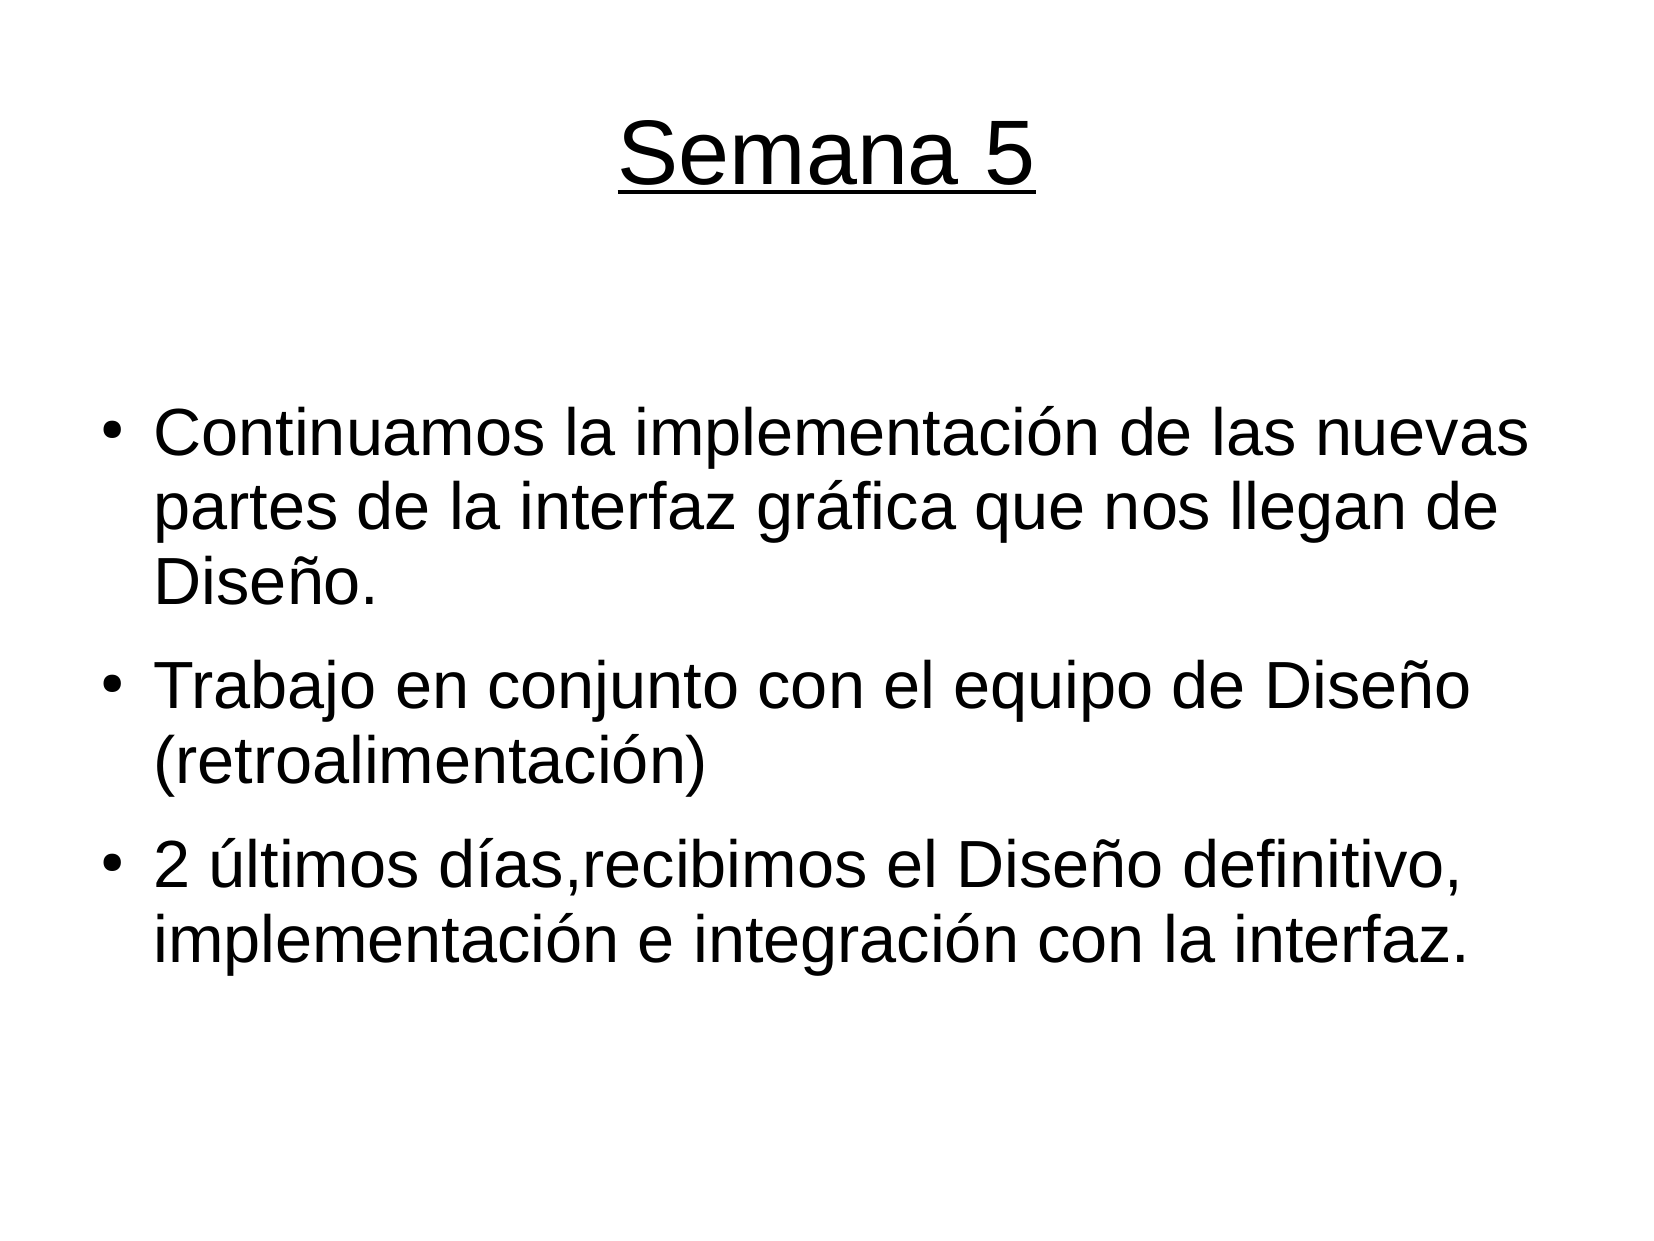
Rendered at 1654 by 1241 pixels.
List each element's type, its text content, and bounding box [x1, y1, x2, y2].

title Semana 5 [82, 49, 1571, 257]
list Continuamos la implementación de las nuevas partes de la interfaz gráfica que nos llegan de Diseño. Trabajo en conjunto con el equipo de Diseño (retroalimentación) 2 últimos días,recibimos el Diseño definitivo, implementación e integración con la interfaz. [82, 290, 1571, 1109]
